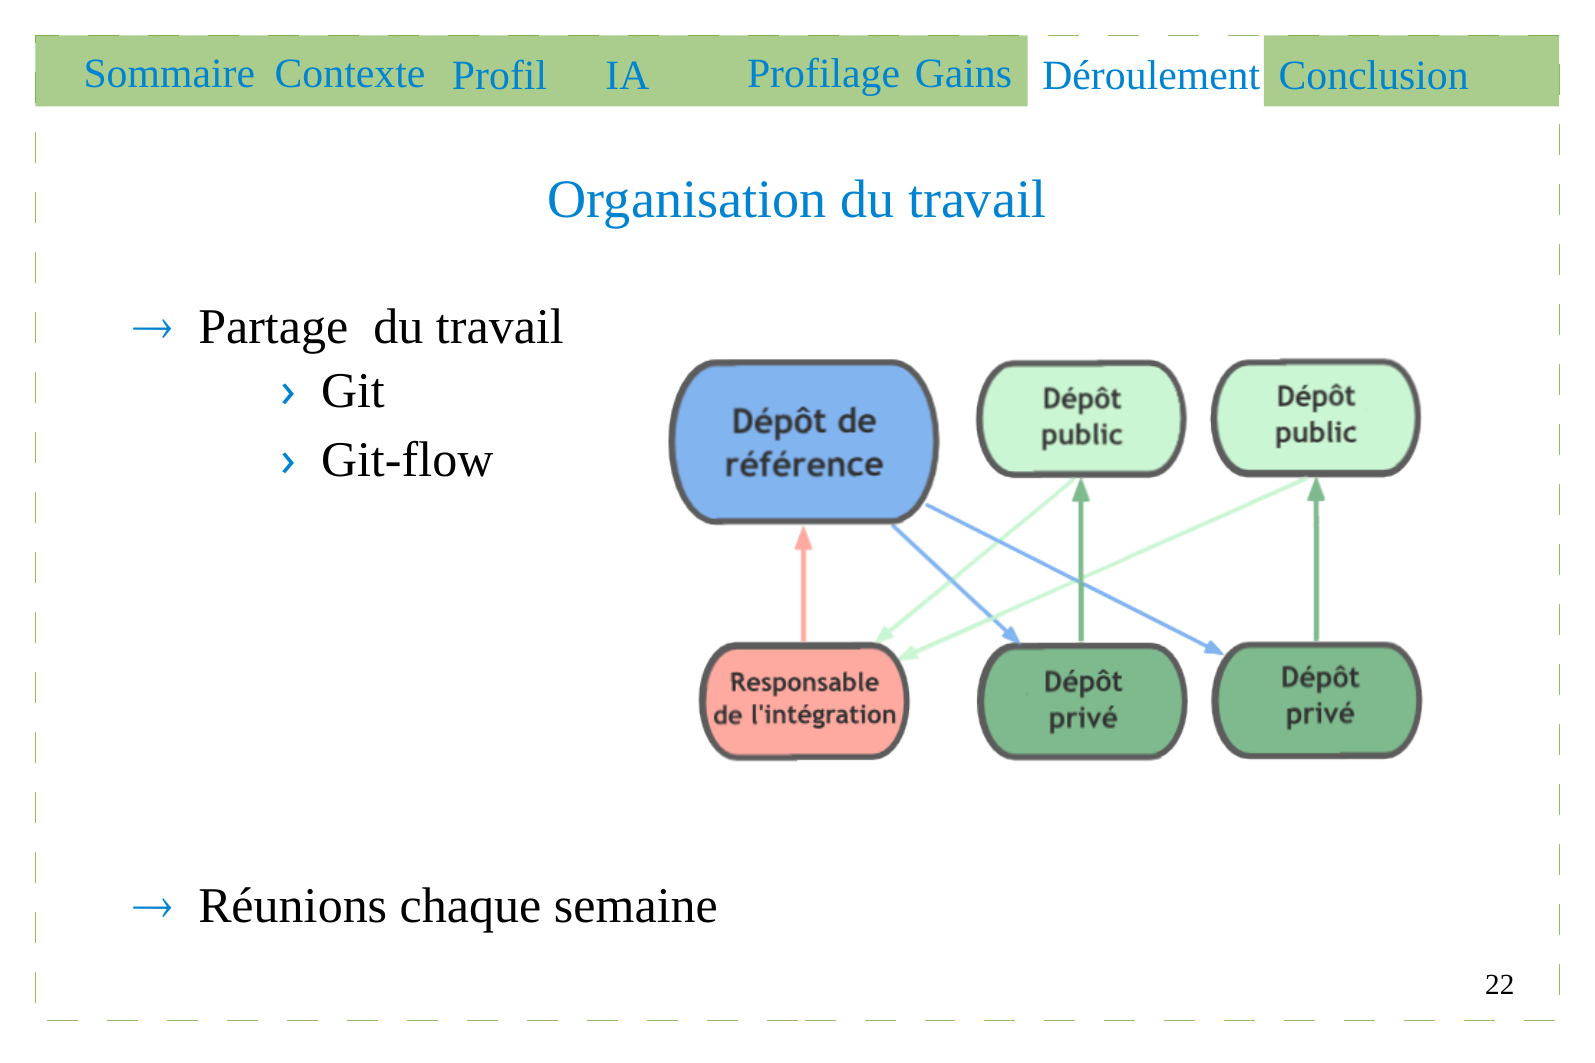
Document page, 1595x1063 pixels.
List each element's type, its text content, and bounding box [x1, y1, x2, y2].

text_box [1263, 35, 1560, 107]
text_box Sommaire [68, 42, 284, 105]
text_box Organisation du travail [35, 161, 1560, 237]
text_box Gains [934, 42, 1040, 105]
text_box Conclusion [1276, 45, 1501, 107]
text_box IA [590, 45, 804, 107]
text_box [35, 35, 1028, 107]
text_box Profil [437, 45, 567, 107]
text_box ® Partage du travail › Git › Git-flow ® Réunions chaque semaine [118, 291, 1418, 1063]
text_box Profilage [732, 42, 934, 105]
text_box Contexte [284, 42, 449, 105]
picture [555, 342, 1465, 785]
text_box Déroulement [1027, 45, 1276, 107]
